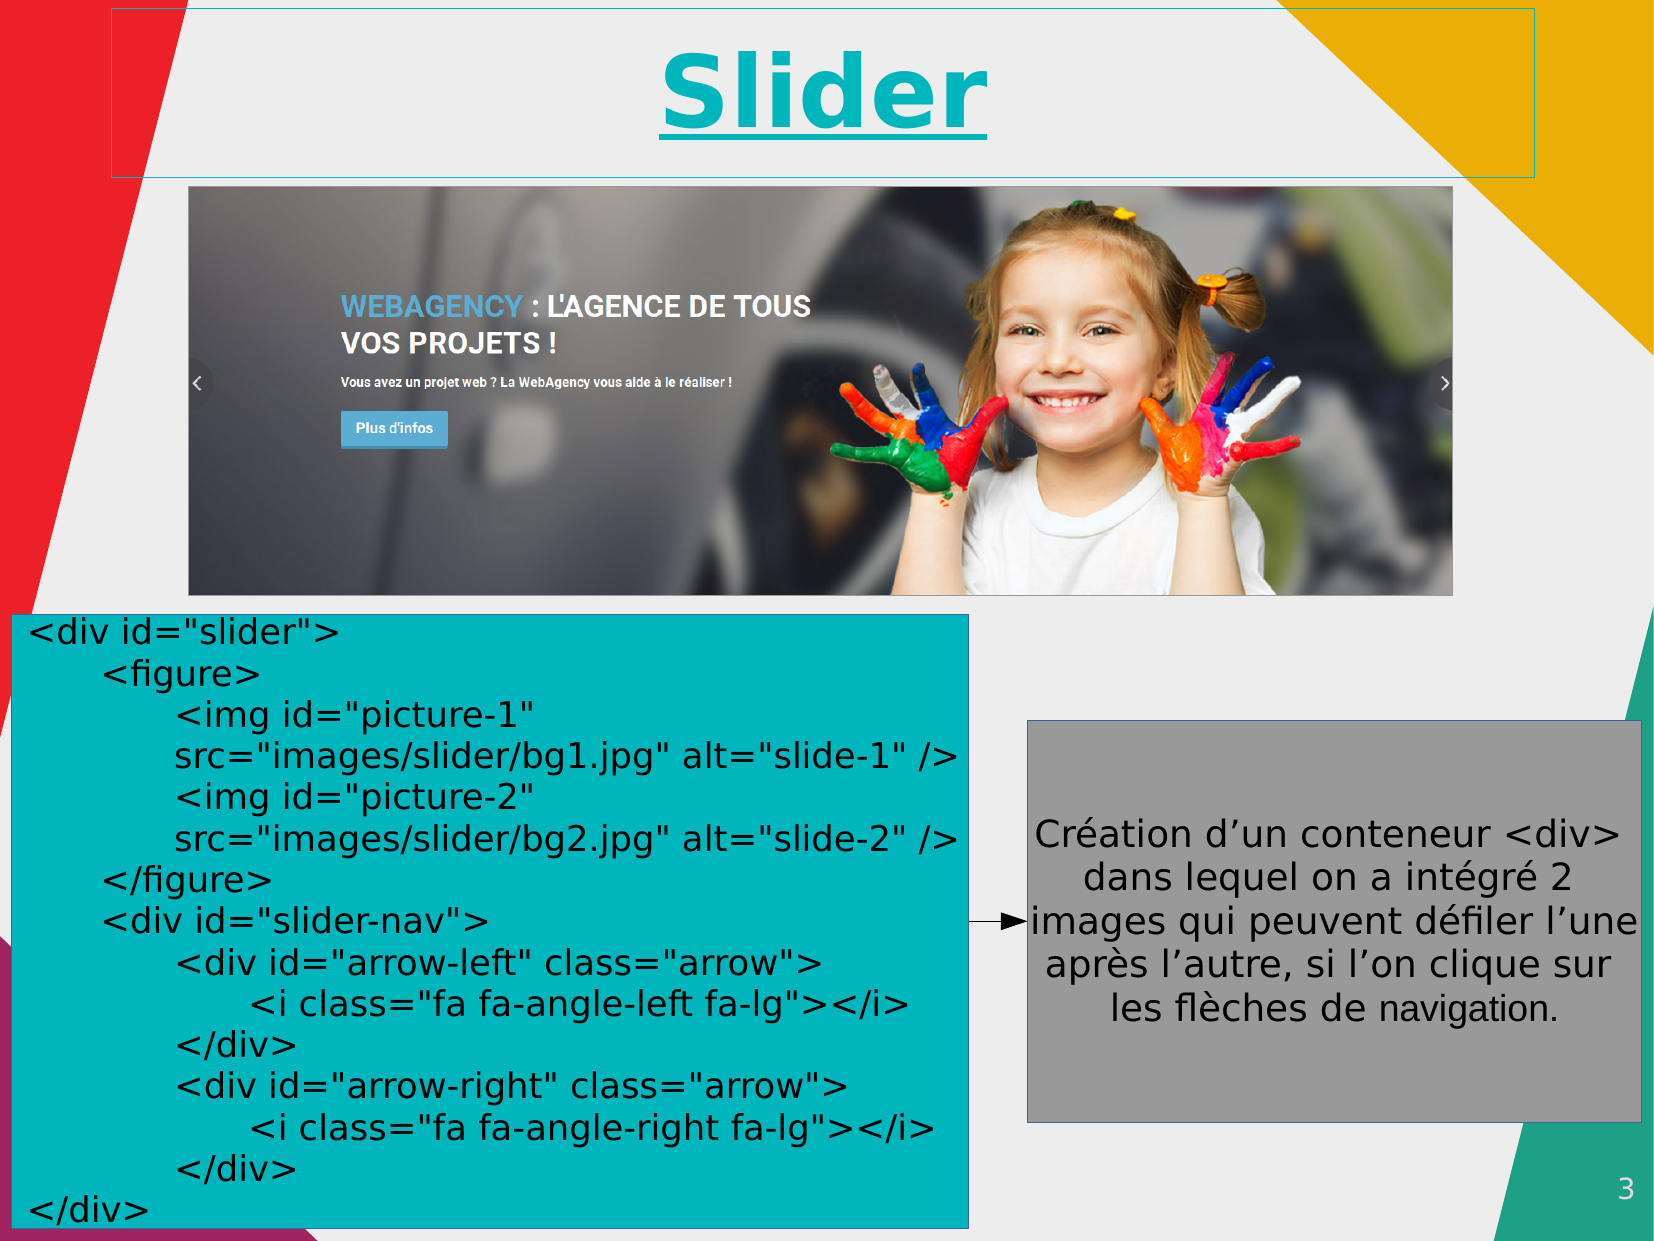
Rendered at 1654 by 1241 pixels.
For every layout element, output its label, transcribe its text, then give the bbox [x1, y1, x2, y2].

title Slider [111, 8, 1535, 178]
text_box Création d’un conteneur <div> dans lequel on a intégré 2 images qui peuvent défiler l’une après l’autre, si l’on clique sur les flèches de navigation. [1027, 720, 1642, 1123]
picture [188, 186, 1453, 596]
text_box <div id="slider"> <figure> <img id="picture-1" src="images/slider/bg1.jpg" alt="slide-1" /> <img id="picture-2" src="images/slider/bg2.jpg" alt="slide-2" /> </figure> <div id="slider-nav"> <div id="arrow-left" class="arrow"> <i class="fa fa-angle-left fa-lg"></i> </div> <div id="arrow-right" class="arrow"> <i class="fa fa-angle-right fa-lg"></i> </div> </div> [11, 614, 969, 1229]
